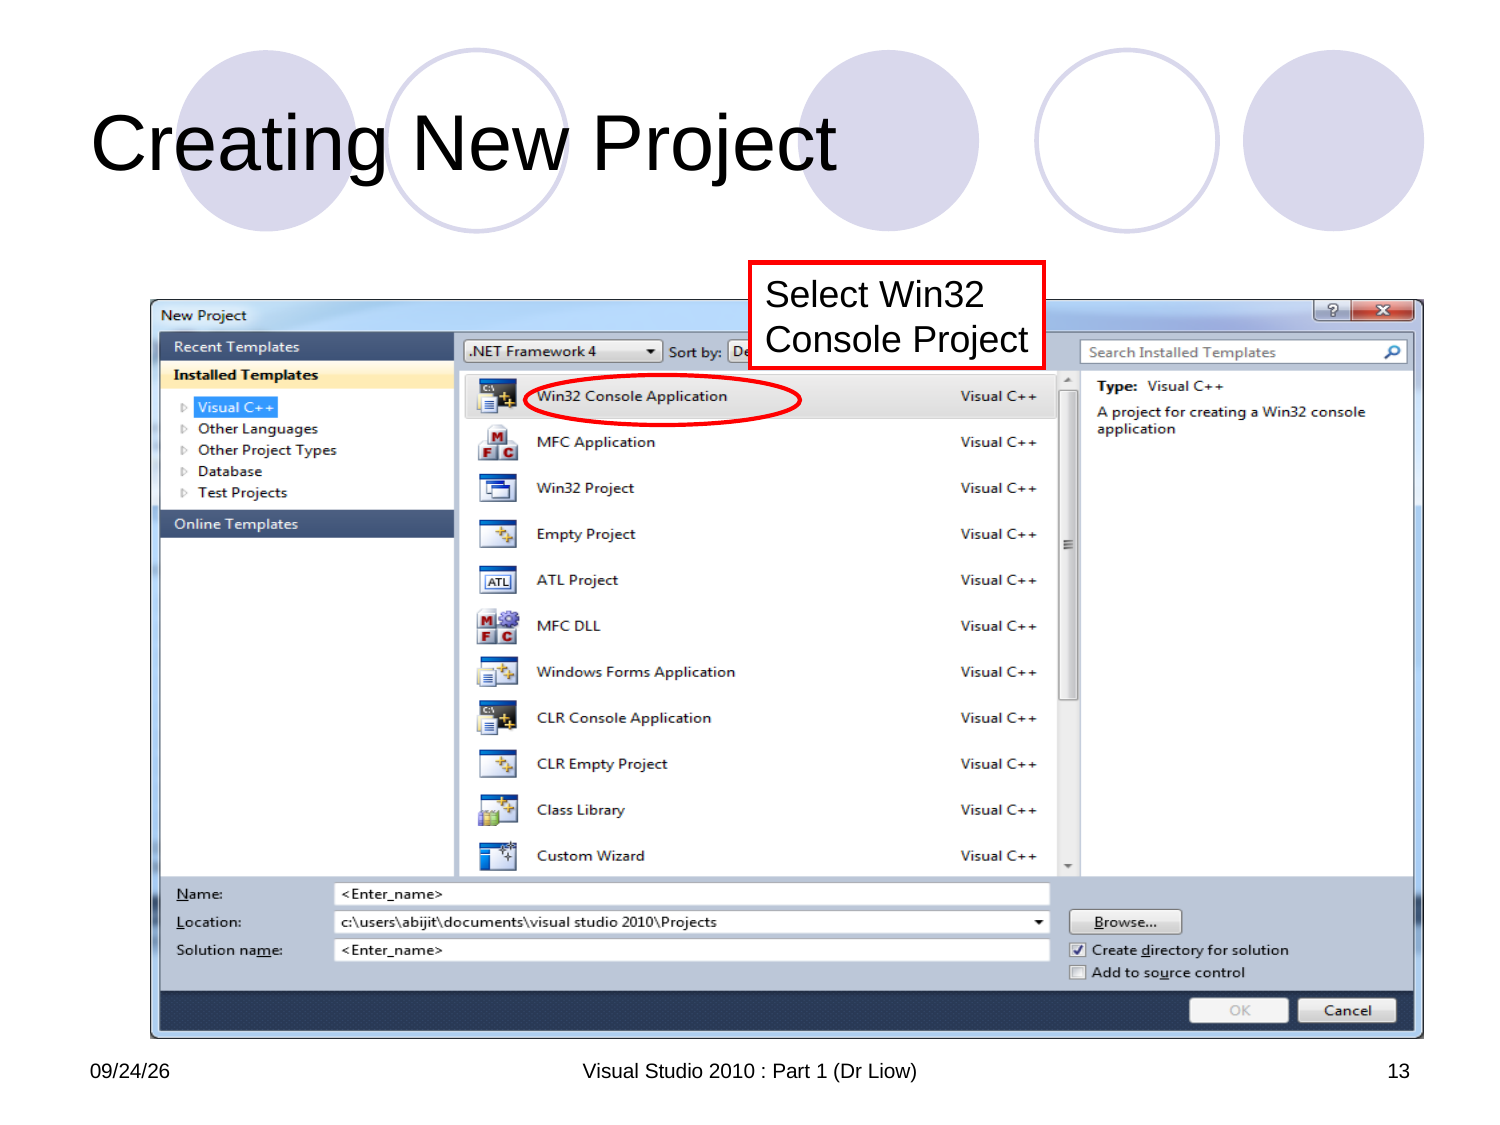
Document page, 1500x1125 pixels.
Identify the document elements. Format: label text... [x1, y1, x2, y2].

text_box Select Win32 Console Project [750, 262, 1044, 368]
text_box Visual Studio 2010 : Part 1 (Dr Liow) [512, 1049, 988, 1101]
text_box <number> [1074, 1049, 1426, 1101]
picture [150, 299, 1424, 1039]
title Creating New Project [75, 45, 1426, 233]
text_box 08/22/12 [74, 1049, 426, 1101]
